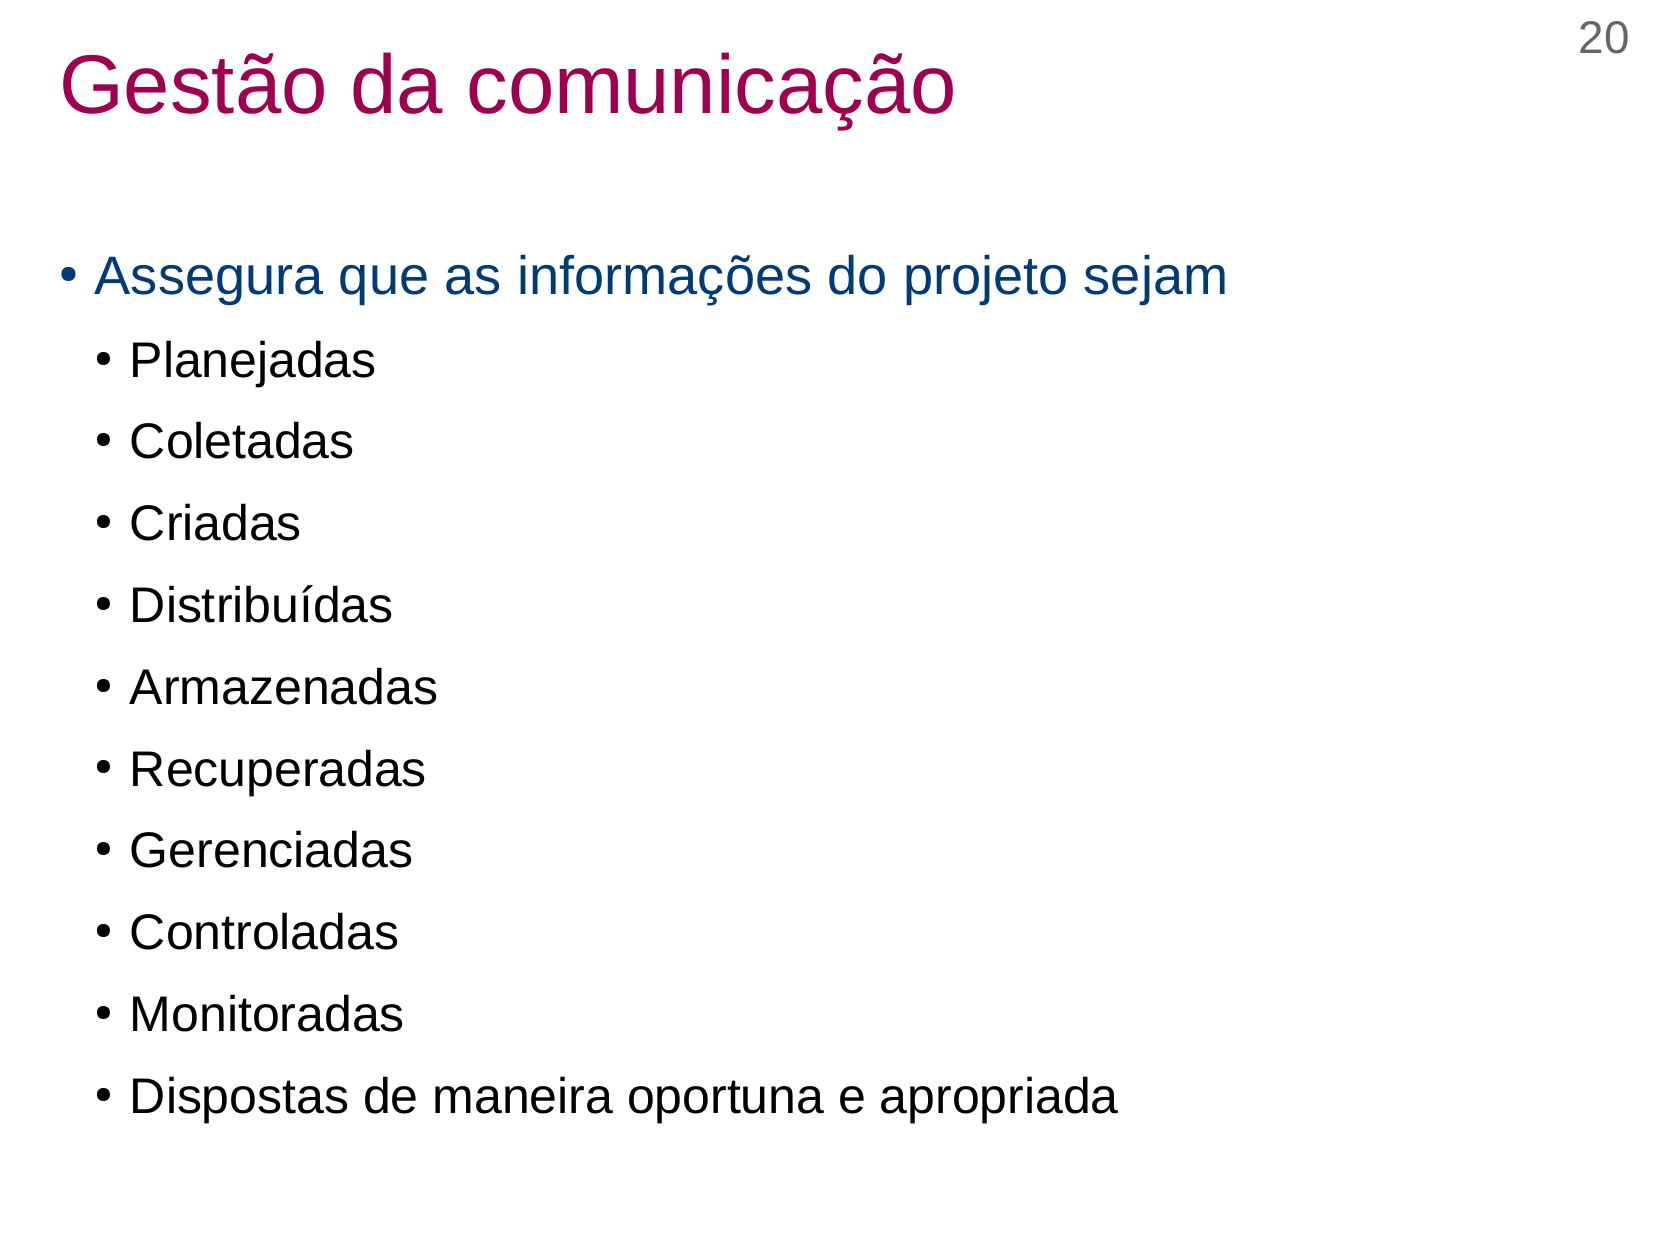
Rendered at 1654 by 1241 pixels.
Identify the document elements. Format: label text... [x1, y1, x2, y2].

title Gestão da comunicação [59, 29, 1595, 148]
list Assegura que as informações do projeto sejam Planejadas Coletadas Criadas Distribuídas Armazenadas Recuperadas Gerenciadas Controladas Monitoradas Dispostas de maneira oportuna e apropriada [59, 236, 1595, 1211]
